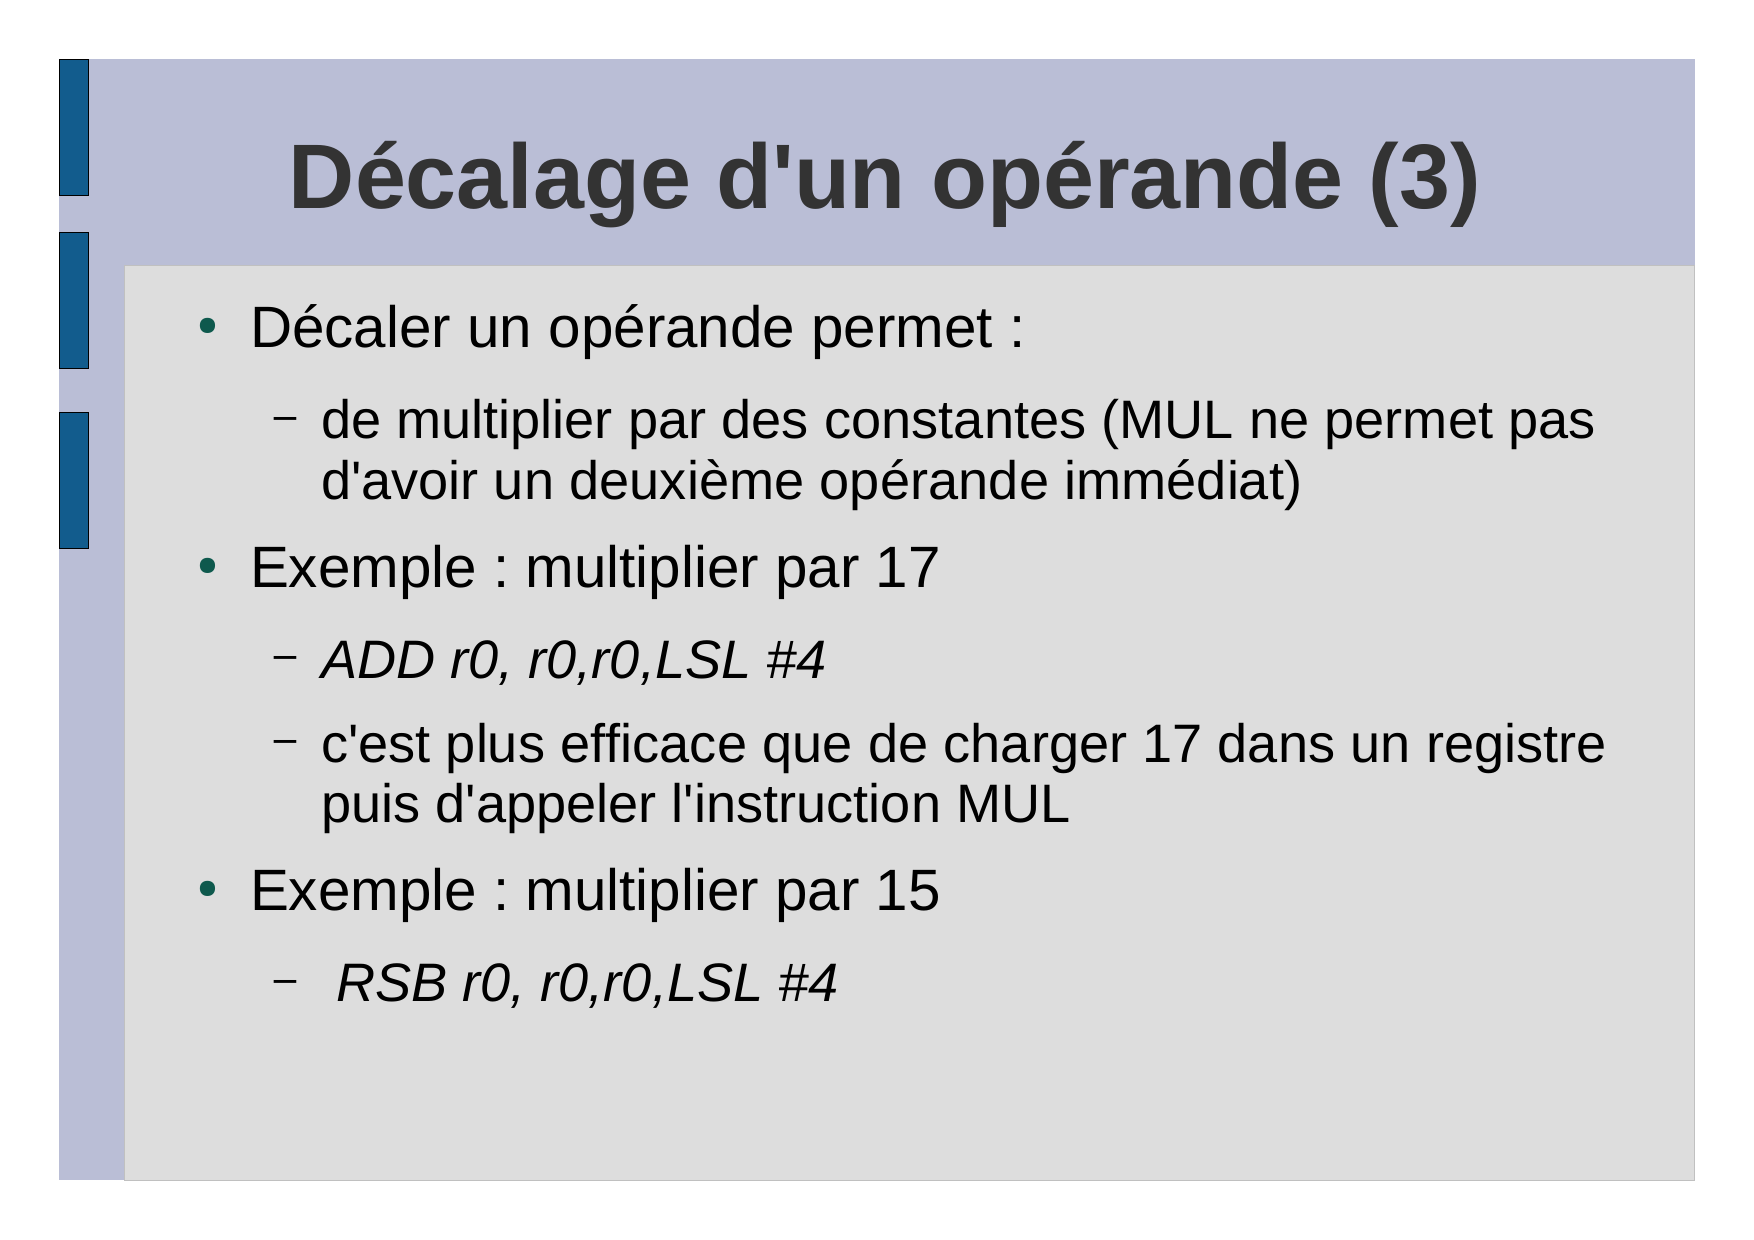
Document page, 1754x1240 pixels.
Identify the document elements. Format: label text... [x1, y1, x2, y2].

list Décaler un opérande permet : de multiplier par des constantes (MUL ne permet pas d'avoir un deuxième opérande immédiat) Exemple : multiplier par 17 ADD r0, r0,r0,LSL #4 c'est plus efficace que de charger 17 dans un registre puis d'appeler l'instruction MUL Exemple : multiplier par 15 RSB r0, r0,r0,LSL #4 [179, 295, 1654, 1093]
title Décalage d'un opérande (3) [118, 88, 1654, 266]
